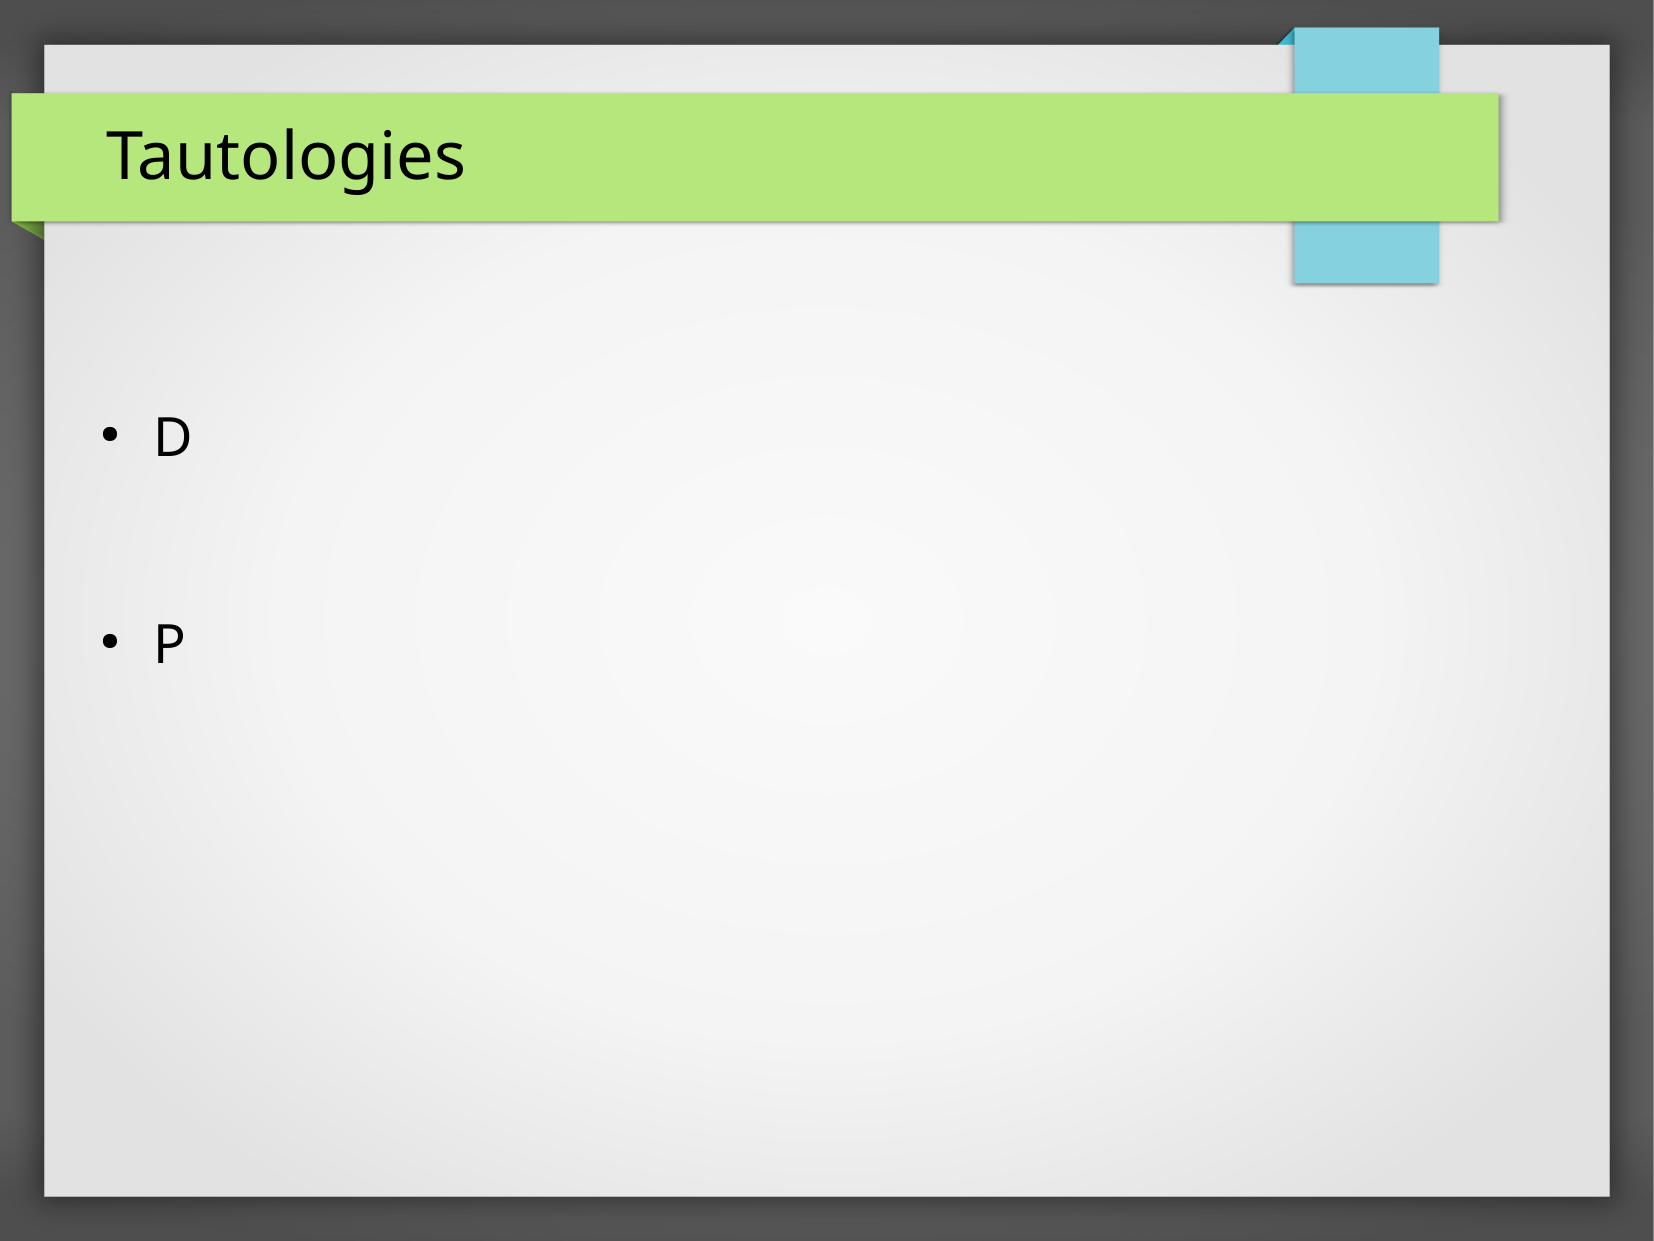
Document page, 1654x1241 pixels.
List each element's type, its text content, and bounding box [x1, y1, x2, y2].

list D P [82, 295, 1571, 1015]
picture [0, 0, 1654, 1241]
title Tautologies [106, 94, 1288, 213]
